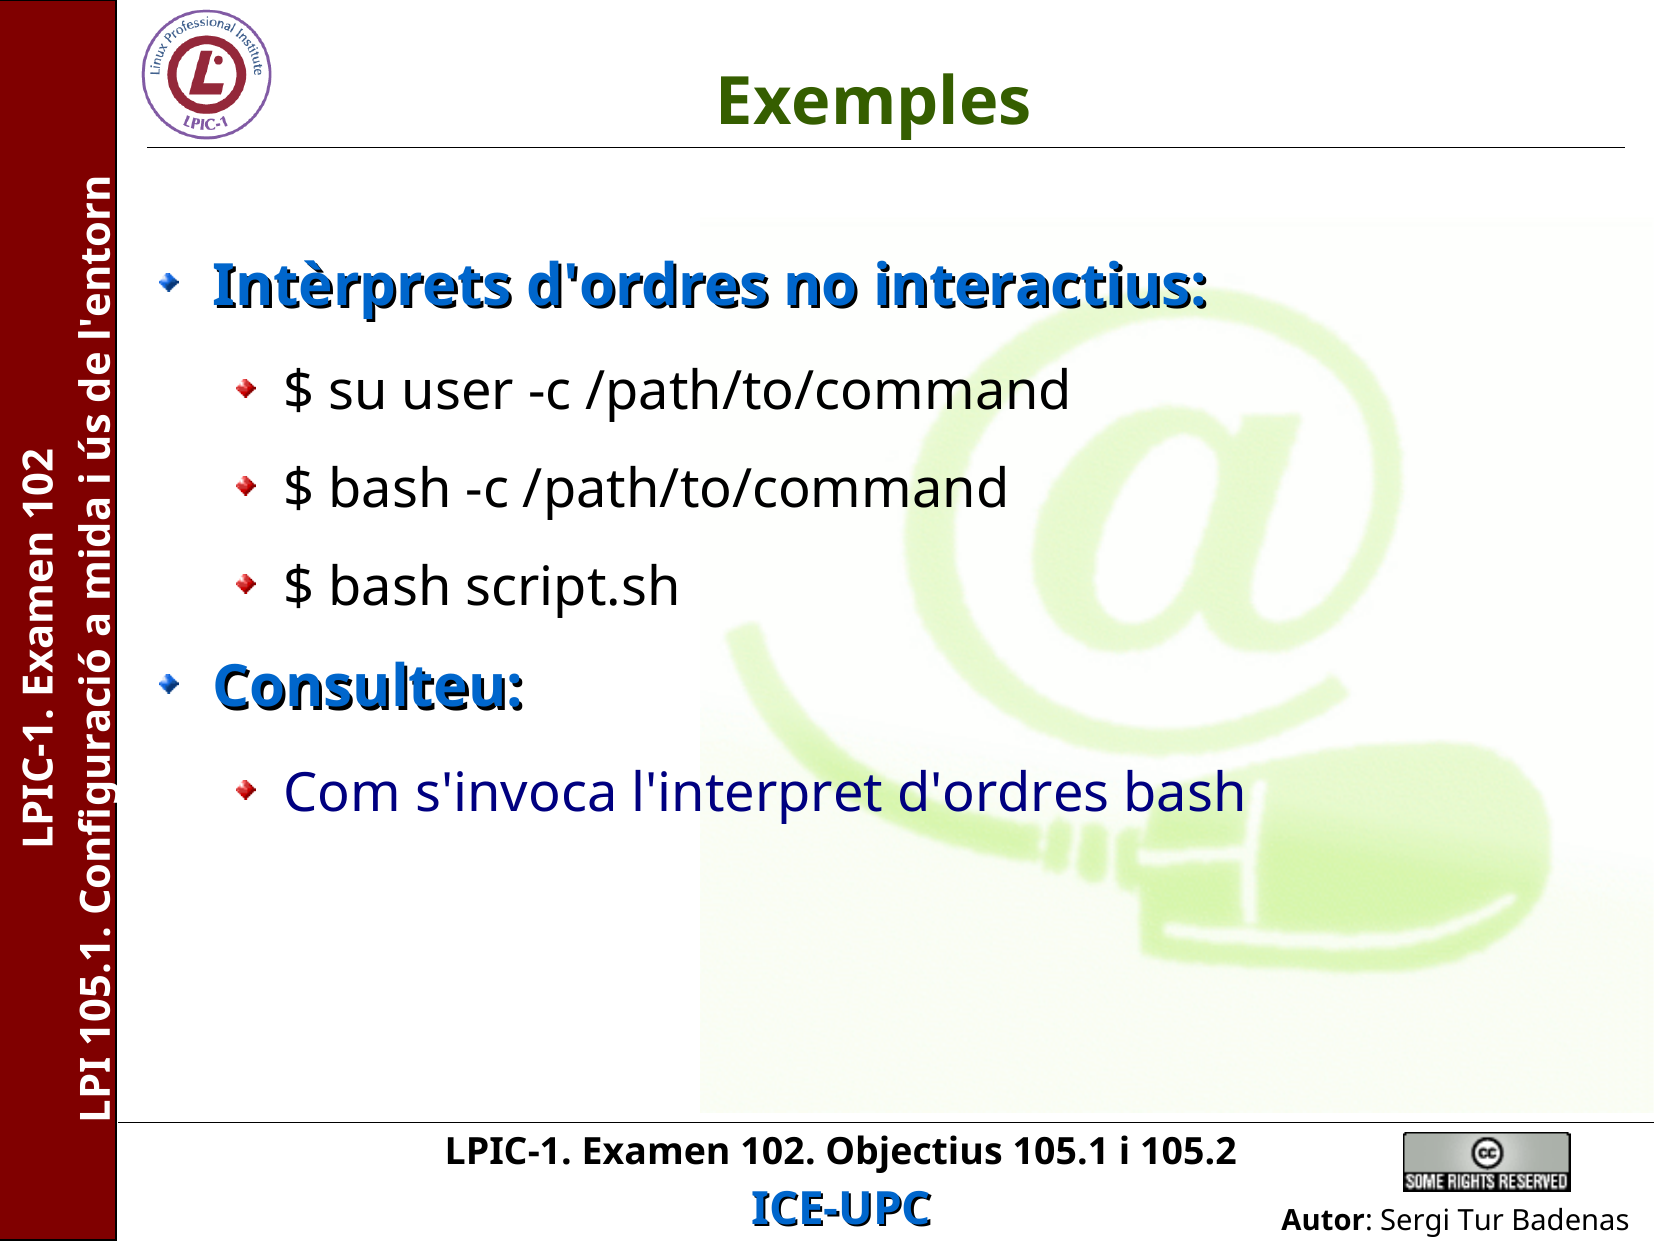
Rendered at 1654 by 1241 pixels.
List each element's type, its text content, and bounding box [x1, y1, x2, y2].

list Intèrprets d'ordres no interactius: $ su user -c /path/to/command $ bash -c /path/to/command $ bash script.sh Consulteu: Com s'invoca l'interpret d'ordres bash [141, 242, 1630, 1093]
picture [700, 217, 1654, 1113]
title Exemples [129, 49, 1619, 148]
picture [135, 5, 277, 49]
picture [1403, 1132, 1571, 1192]
